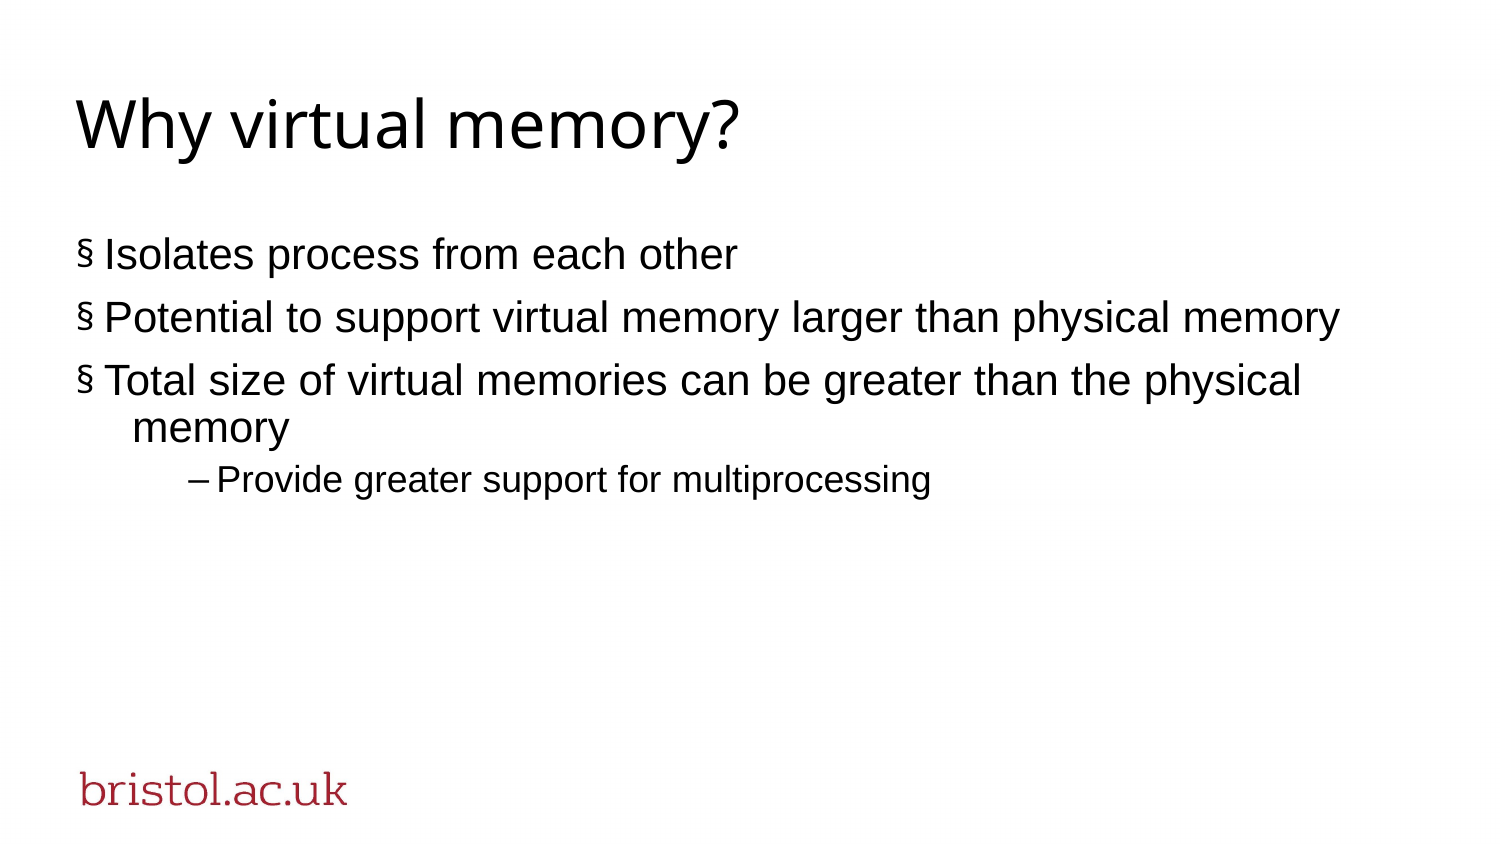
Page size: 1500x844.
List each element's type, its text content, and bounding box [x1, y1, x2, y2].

title Why virtual memory? [60, 44, 1440, 209]
list Isolates process from each other Potential to support virtual memory larger than physical memory Total size of virtual memories can be greater than the physical memory Provide greater support for multiprocessing [60, 224, 1440, 699]
